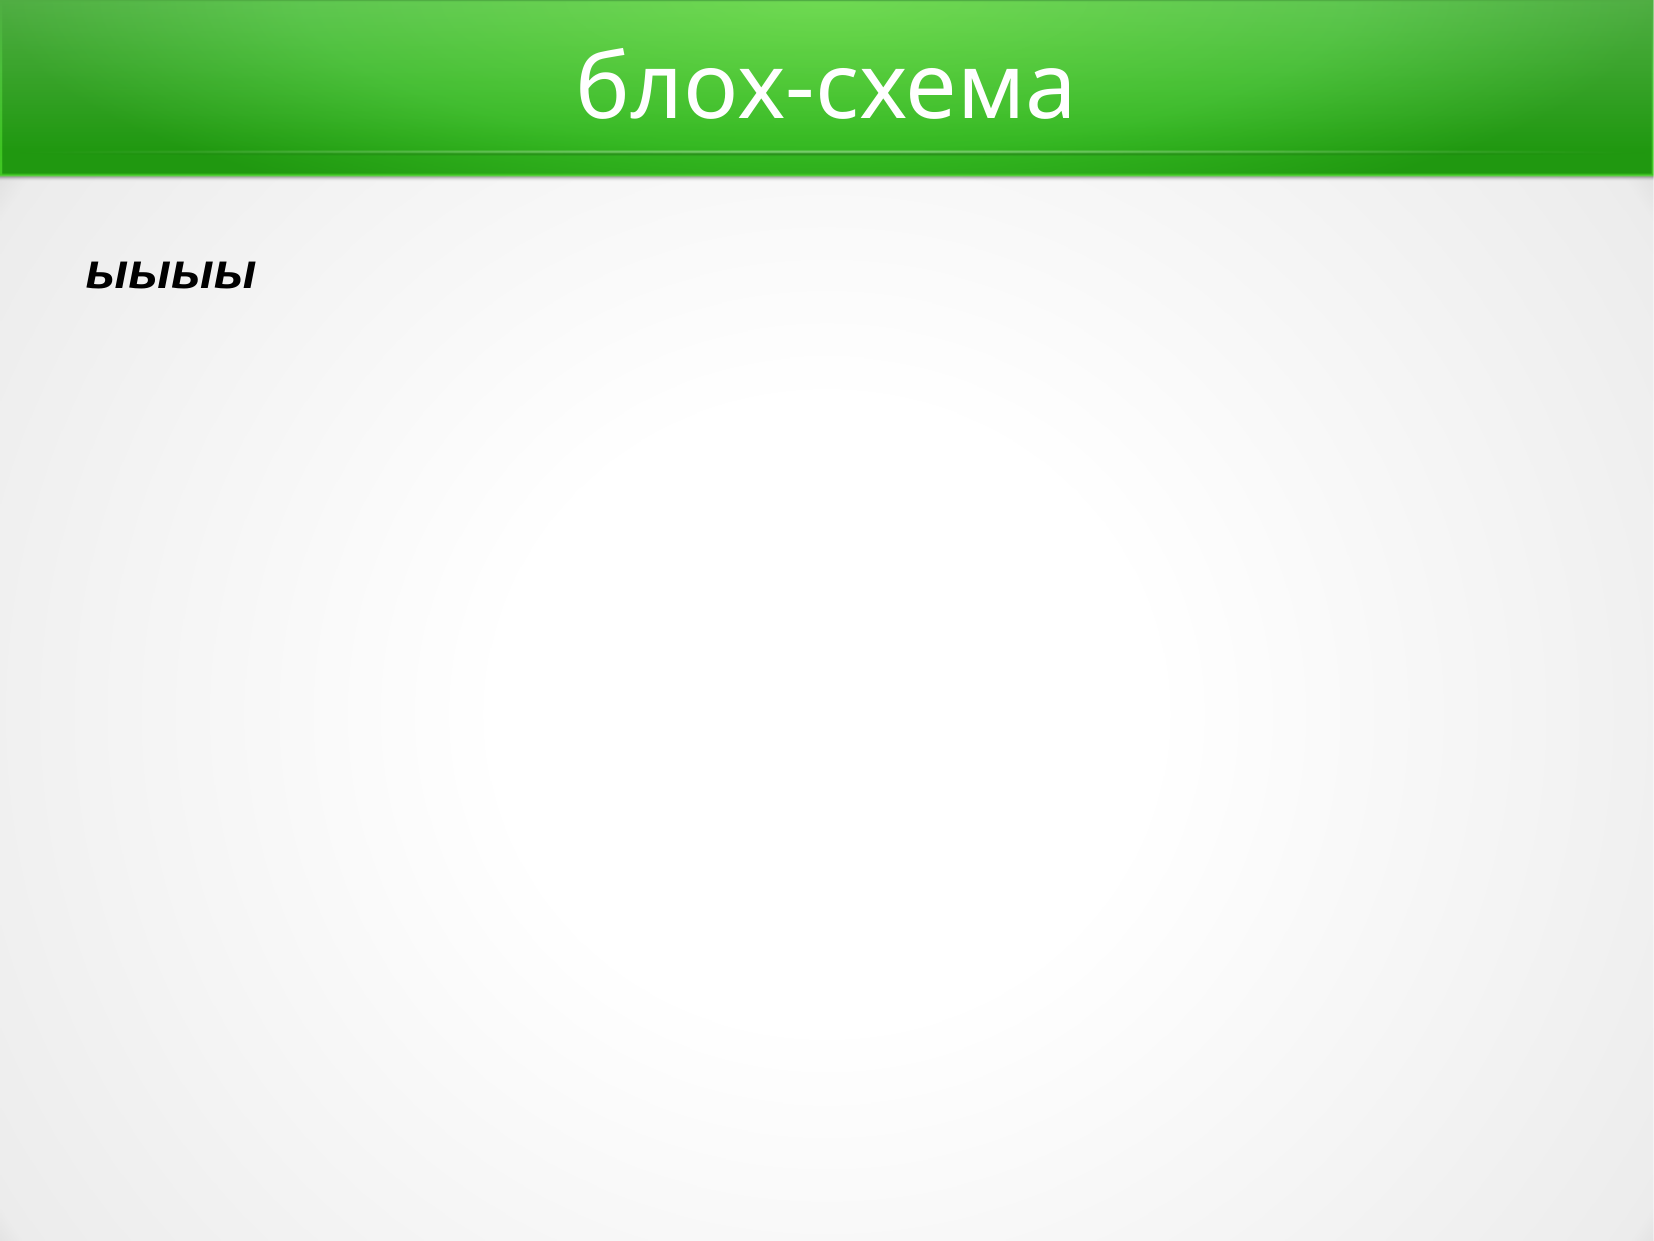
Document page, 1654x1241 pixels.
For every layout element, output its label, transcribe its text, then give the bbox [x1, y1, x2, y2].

text_box ыыыы [70, 236, 1571, 1189]
picture [0, 0, 1654, 1241]
title блох-схема [82, 11, 1571, 154]
